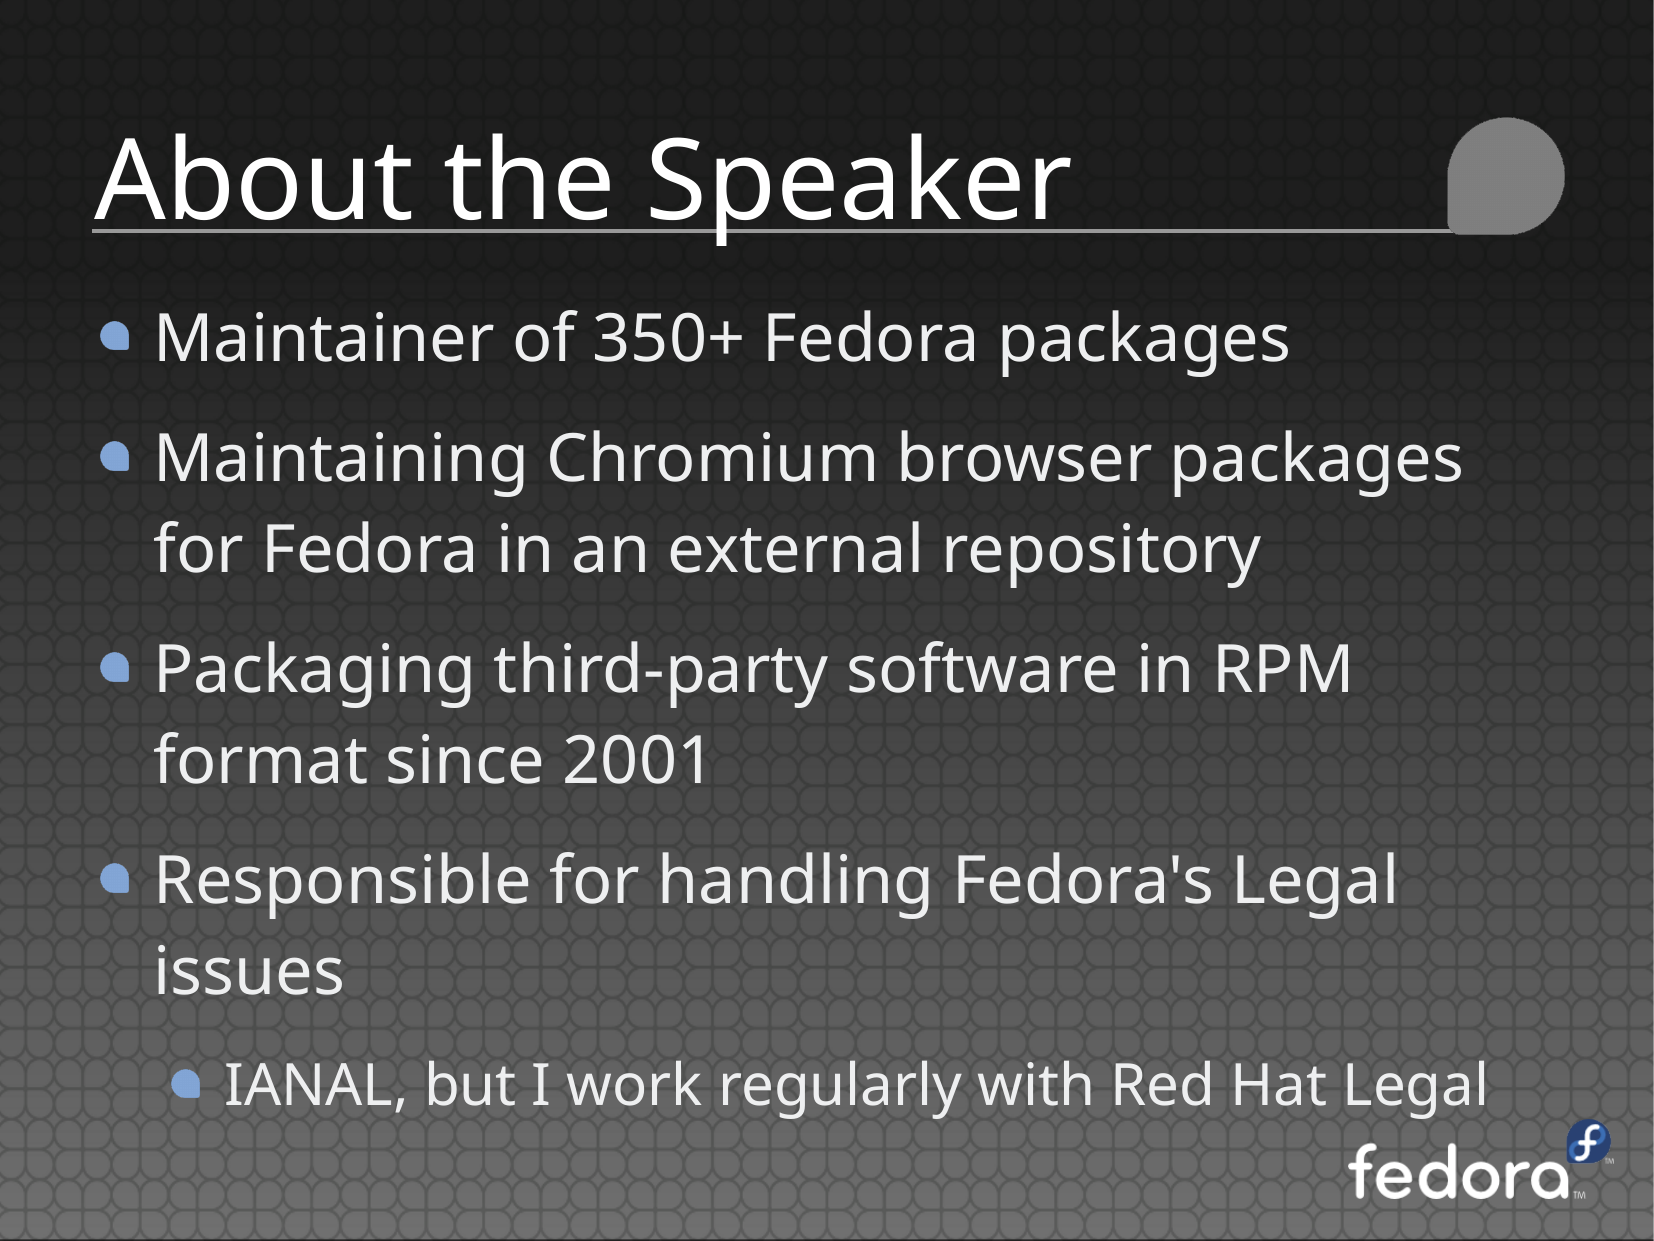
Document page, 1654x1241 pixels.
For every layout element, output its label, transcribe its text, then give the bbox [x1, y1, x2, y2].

picture [0, 0, 1654, 1241]
list Maintainer of 350+ Fedora packages Maintaining Chromium browser packages for Fedora in an external repository Packaging third-party software in RPM format since 2001 Responsible for handling Fedora's Legal issues IANAL, but I work regularly with Red Hat Legal [82, 290, 1571, 1094]
title About the Speaker [94, 100, 1426, 251]
